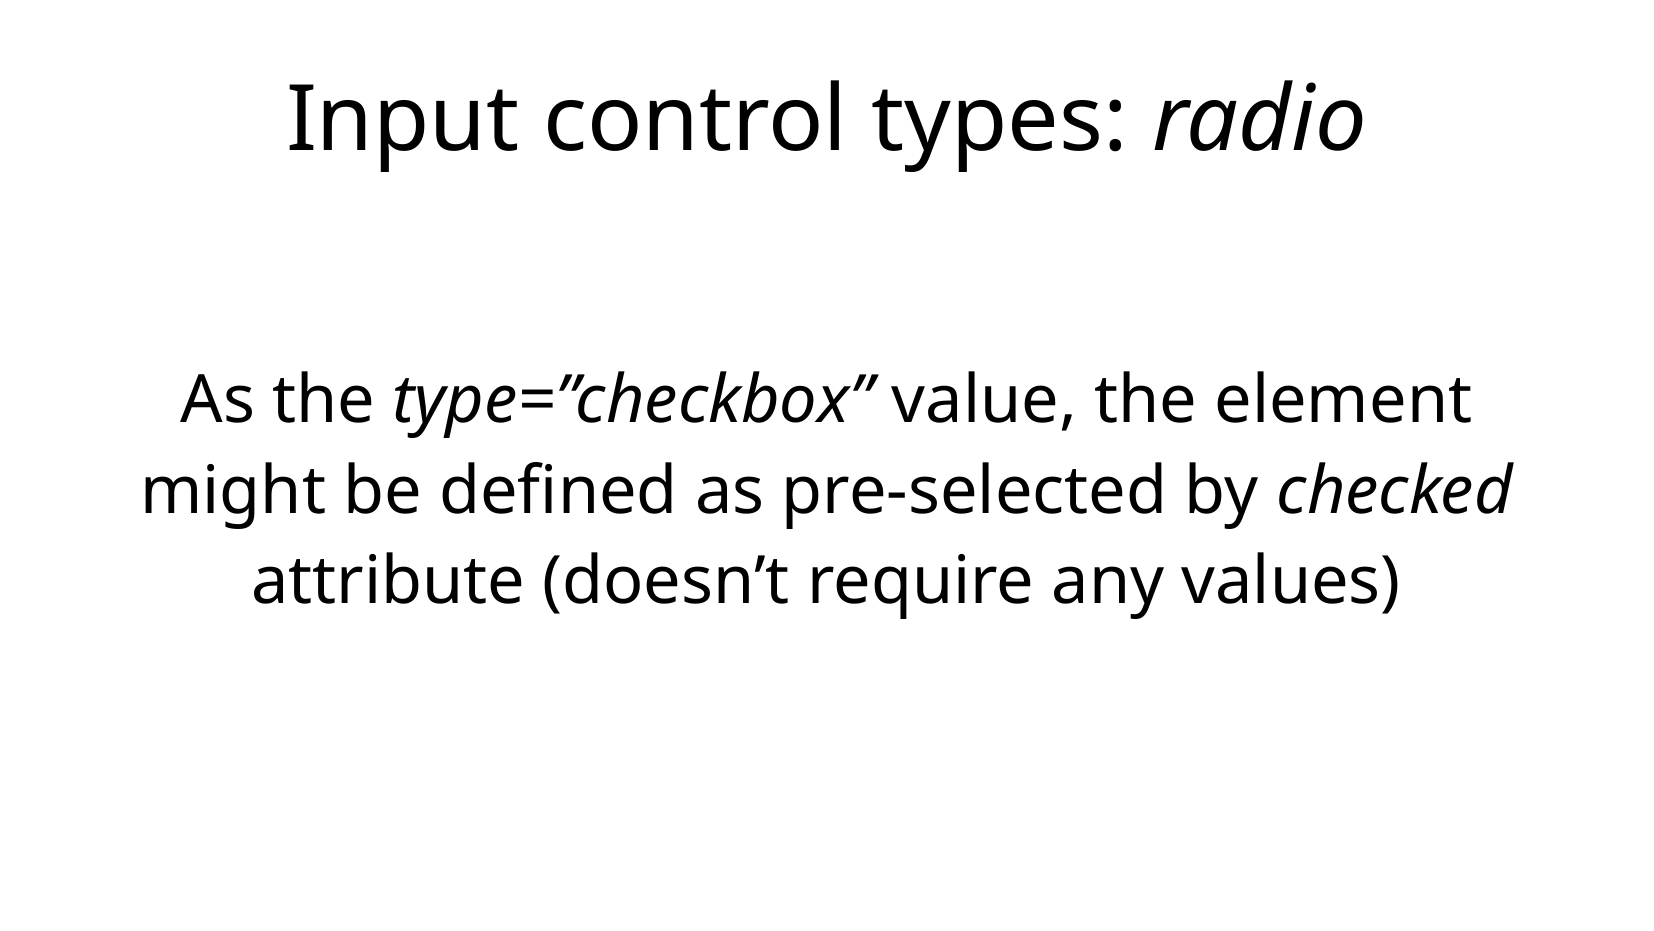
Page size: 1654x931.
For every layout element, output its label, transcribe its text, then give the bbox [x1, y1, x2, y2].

subtitle As the type=”checkbox” value, the element might be defined as pre-selected by checked attribute (doesn’t require any values) [82, 217, 1571, 758]
title Input control types: radio [82, 37, 1571, 193]
